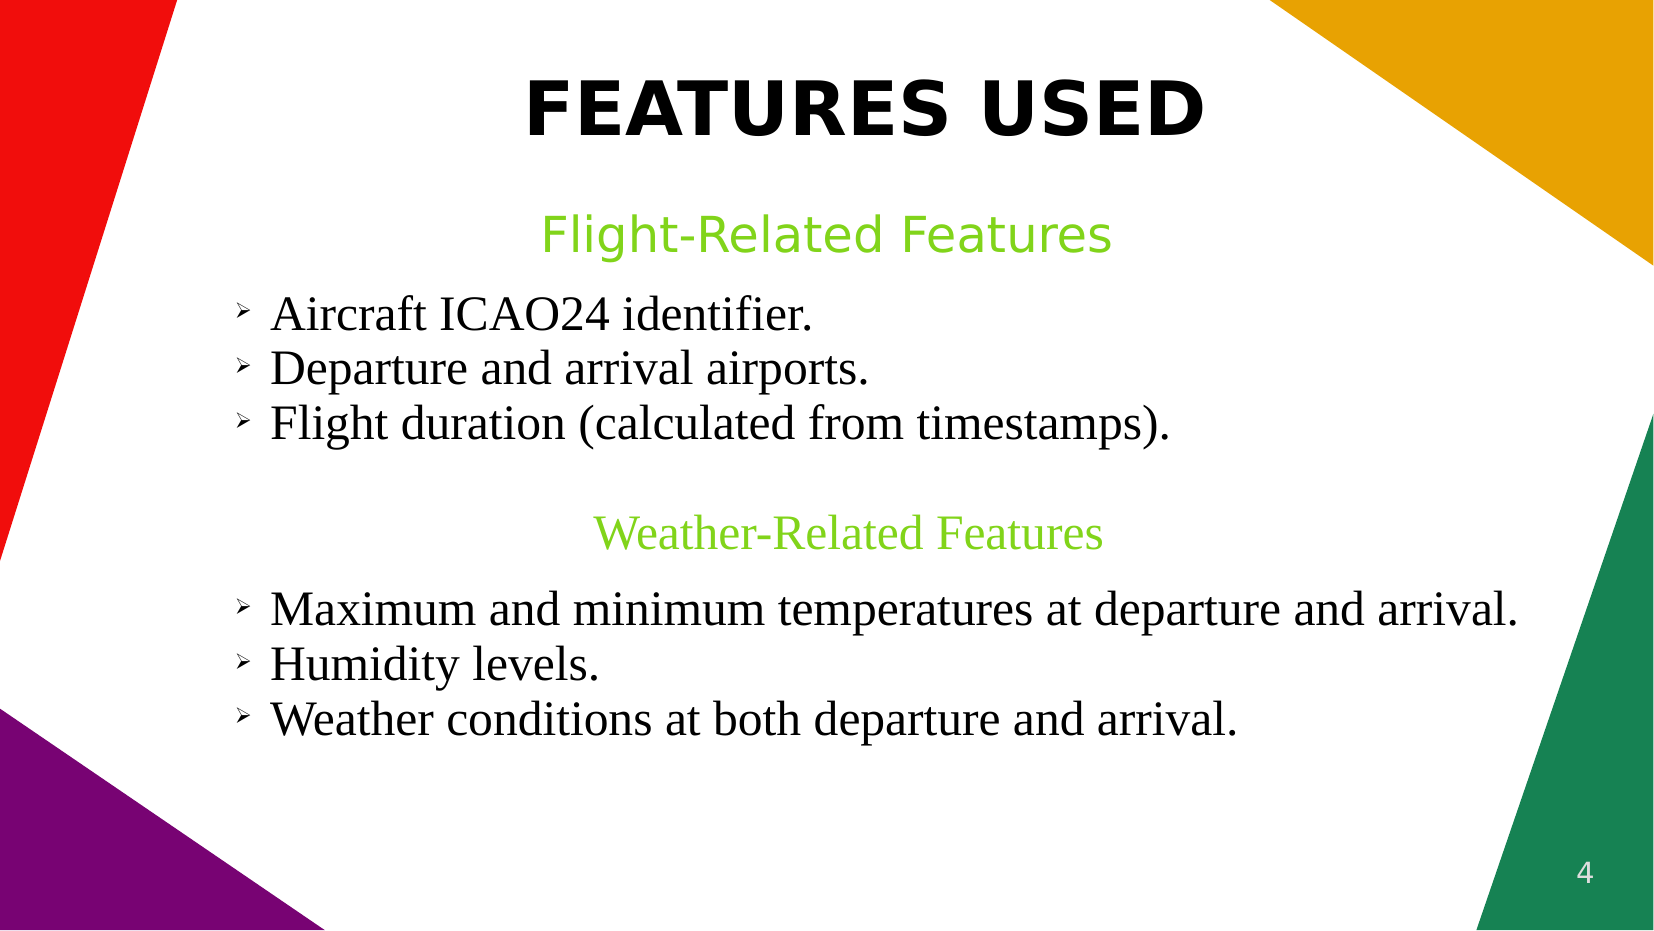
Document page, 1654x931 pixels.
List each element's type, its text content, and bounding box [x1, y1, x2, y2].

title FEATURES USED [147, 65, 1565, 226]
list Flight-Related Features Aircraft ICAO24 identifier. Departure and arrival airports. Flight duration (calculated from timestamps). Weather-Related Features Maximum and minimum temperatures at departure and arrival. Humidity levels. Weather conditions at both departure and arrival. [118, 206, 1536, 798]
